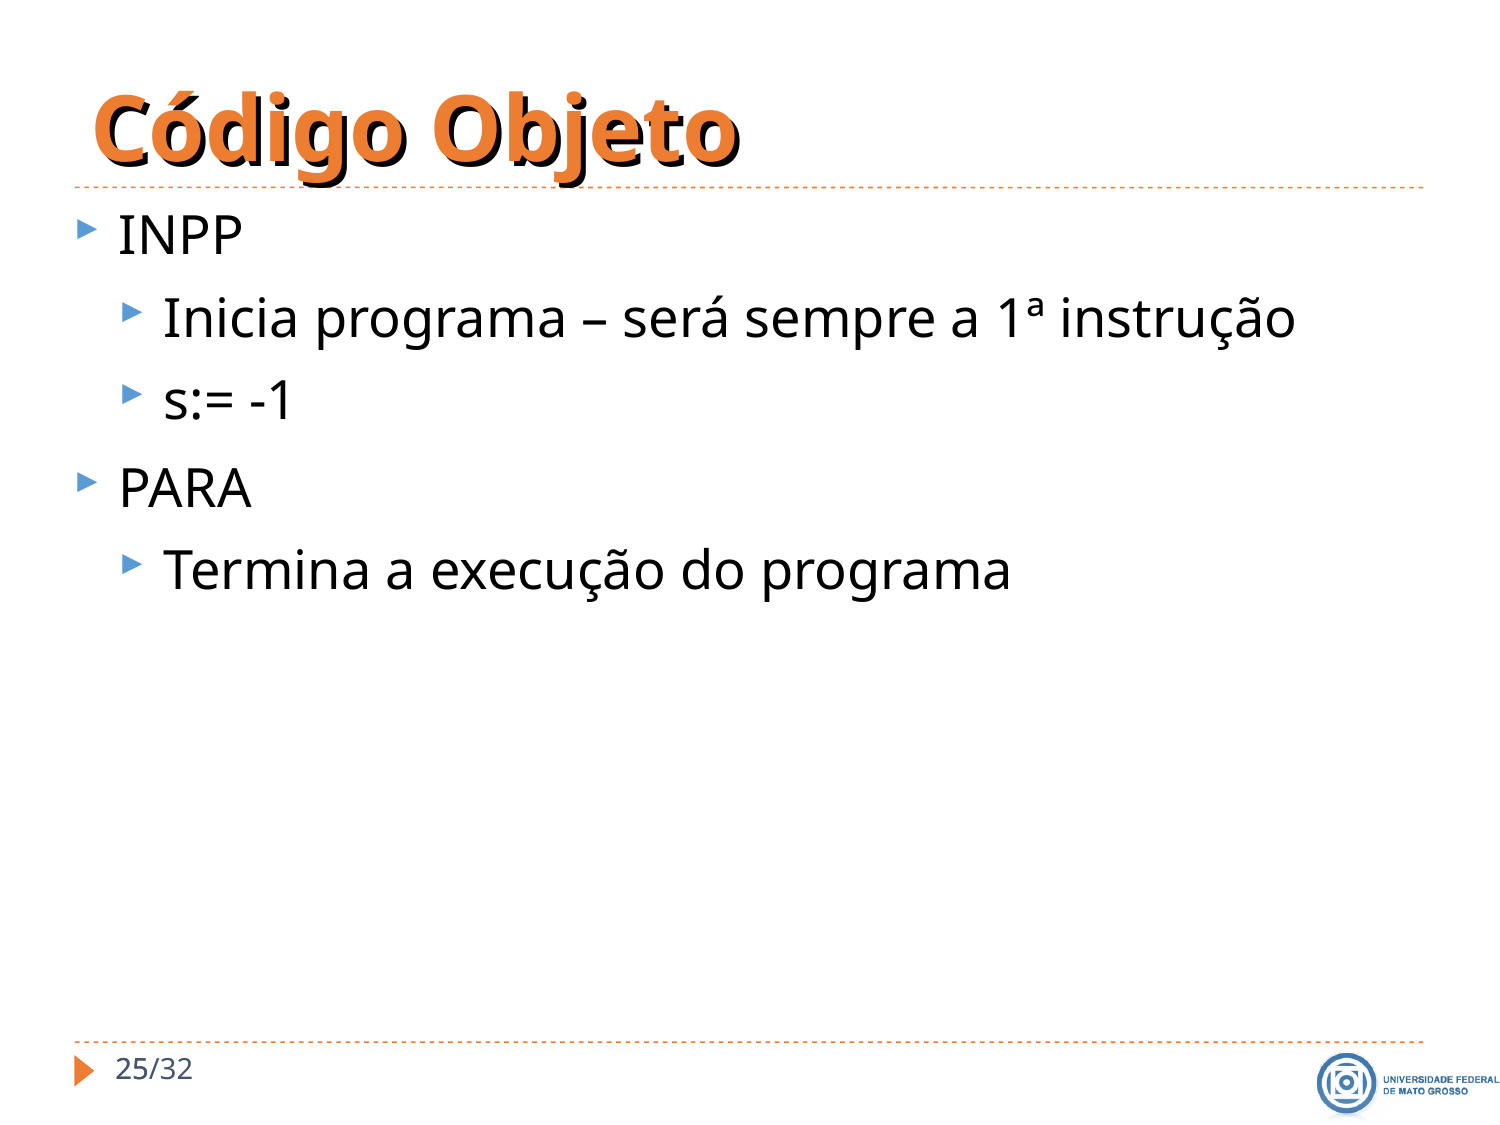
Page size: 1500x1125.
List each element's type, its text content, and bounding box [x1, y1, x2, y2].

text_box <número> [100, 1042, 426, 1103]
list INPP Inicia programa – será sempre a 1ª instrução s:= -1 PARA Termina a execução do programa [59, 200, 1410, 1011]
picture [1311, 1048, 1500, 1122]
title Código Objeto [75, 24, 1426, 188]
